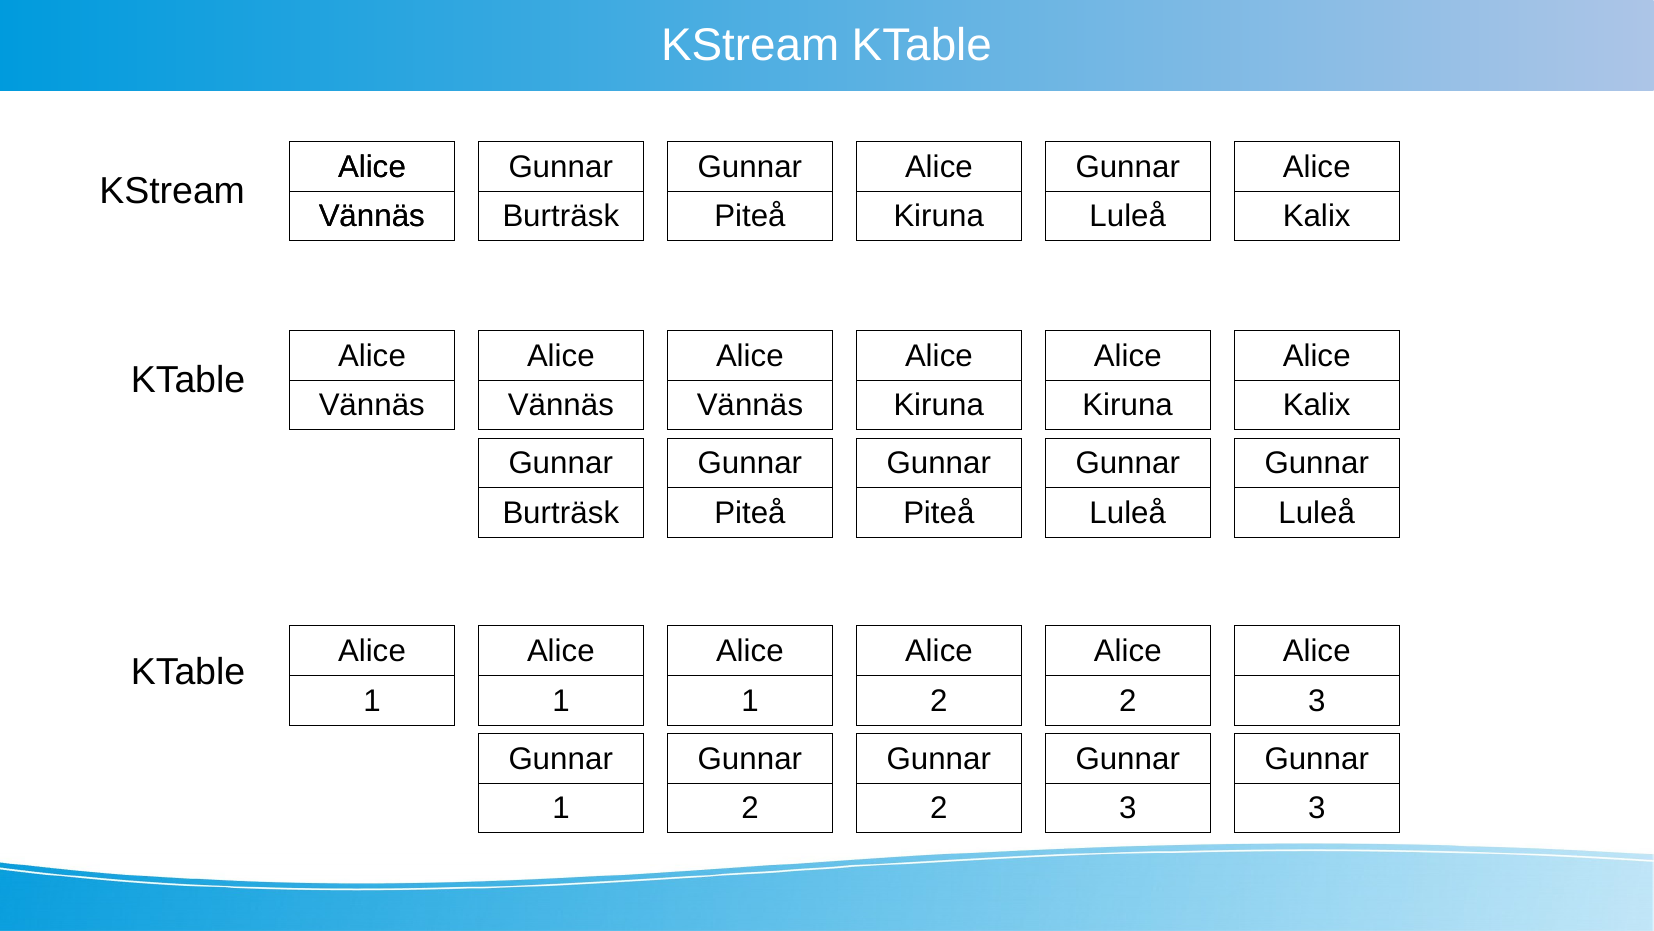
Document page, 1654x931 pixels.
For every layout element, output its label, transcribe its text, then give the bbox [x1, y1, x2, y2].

text_box Vännäs [289, 191, 455, 241]
text_box Luleå [1234, 487, 1400, 538]
text_box Alice [1045, 625, 1211, 675]
text_box Gunnar [1234, 438, 1400, 487]
text_box Alice [856, 330, 1022, 380]
text_box 1 [478, 675, 644, 726]
text_box Gunnar [1045, 141, 1211, 191]
text_box Alice [667, 330, 833, 380]
text_box Alice [478, 625, 644, 675]
text_box Kiruna [856, 191, 1022, 241]
text_box Alice [289, 625, 455, 675]
text_box Gunnar [1045, 733, 1211, 783]
text_box Piteå [667, 487, 833, 538]
text_box Gunnar [478, 733, 644, 783]
text_box Luleå [1045, 487, 1211, 538]
text_box Gunnar [856, 733, 1022, 783]
text_box KStream [53, 161, 260, 219]
text_box Kiruna [1045, 380, 1211, 430]
text_box 2 [667, 783, 833, 833]
text_box Alice [667, 625, 833, 675]
text_box Burträsk [478, 191, 644, 241]
text_box Piteå [856, 487, 1022, 538]
text_box 1 [289, 675, 455, 726]
text_box Gunnar [478, 141, 644, 191]
text_box Gunnar [667, 141, 833, 191]
text_box 3 [1045, 783, 1211, 833]
text_box Vännäs [289, 380, 455, 430]
text_box Kalix [1234, 380, 1400, 430]
text_box Alice [1234, 141, 1400, 191]
text_box 2 [856, 675, 1022, 726]
text_box Gunnar [1045, 438, 1211, 487]
text_box Kalix [1234, 191, 1400, 241]
text_box 3 [1234, 783, 1400, 833]
text_box KTable [53, 643, 260, 701]
picture [0, 843, 1654, 931]
text_box Alice [1234, 330, 1400, 380]
text_box Gunnar [856, 438, 1022, 487]
text_box Gunnar [667, 733, 833, 783]
text_box Gunnar [478, 438, 644, 487]
text_box Burträsk [478, 487, 644, 538]
text_box Kiruna [856, 380, 1022, 430]
text_box 2 [856, 783, 1022, 833]
title KStream KTable [82, 5, 1571, 85]
text_box KTable [53, 350, 260, 408]
text_box 1 [667, 675, 833, 726]
text_box Alice [478, 330, 644, 380]
text_box Vännäs [667, 380, 833, 430]
text_box 1 [478, 783, 644, 833]
text_box Alice [289, 141, 455, 191]
text_box Alice [856, 141, 1022, 191]
text_box Gunnar [667, 438, 833, 487]
text_box Vännäs [478, 380, 644, 430]
text_box Alice [1045, 330, 1211, 380]
text_box Luleå [1045, 191, 1211, 241]
text_box 3 [1234, 675, 1400, 726]
text_box Alice [1234, 625, 1400, 675]
text_box 2 [1045, 675, 1211, 726]
text_box Alice [289, 330, 455, 380]
text_box Gunnar [1234, 733, 1400, 783]
text_box Piteå [667, 191, 833, 241]
text_box Alice [856, 625, 1022, 675]
